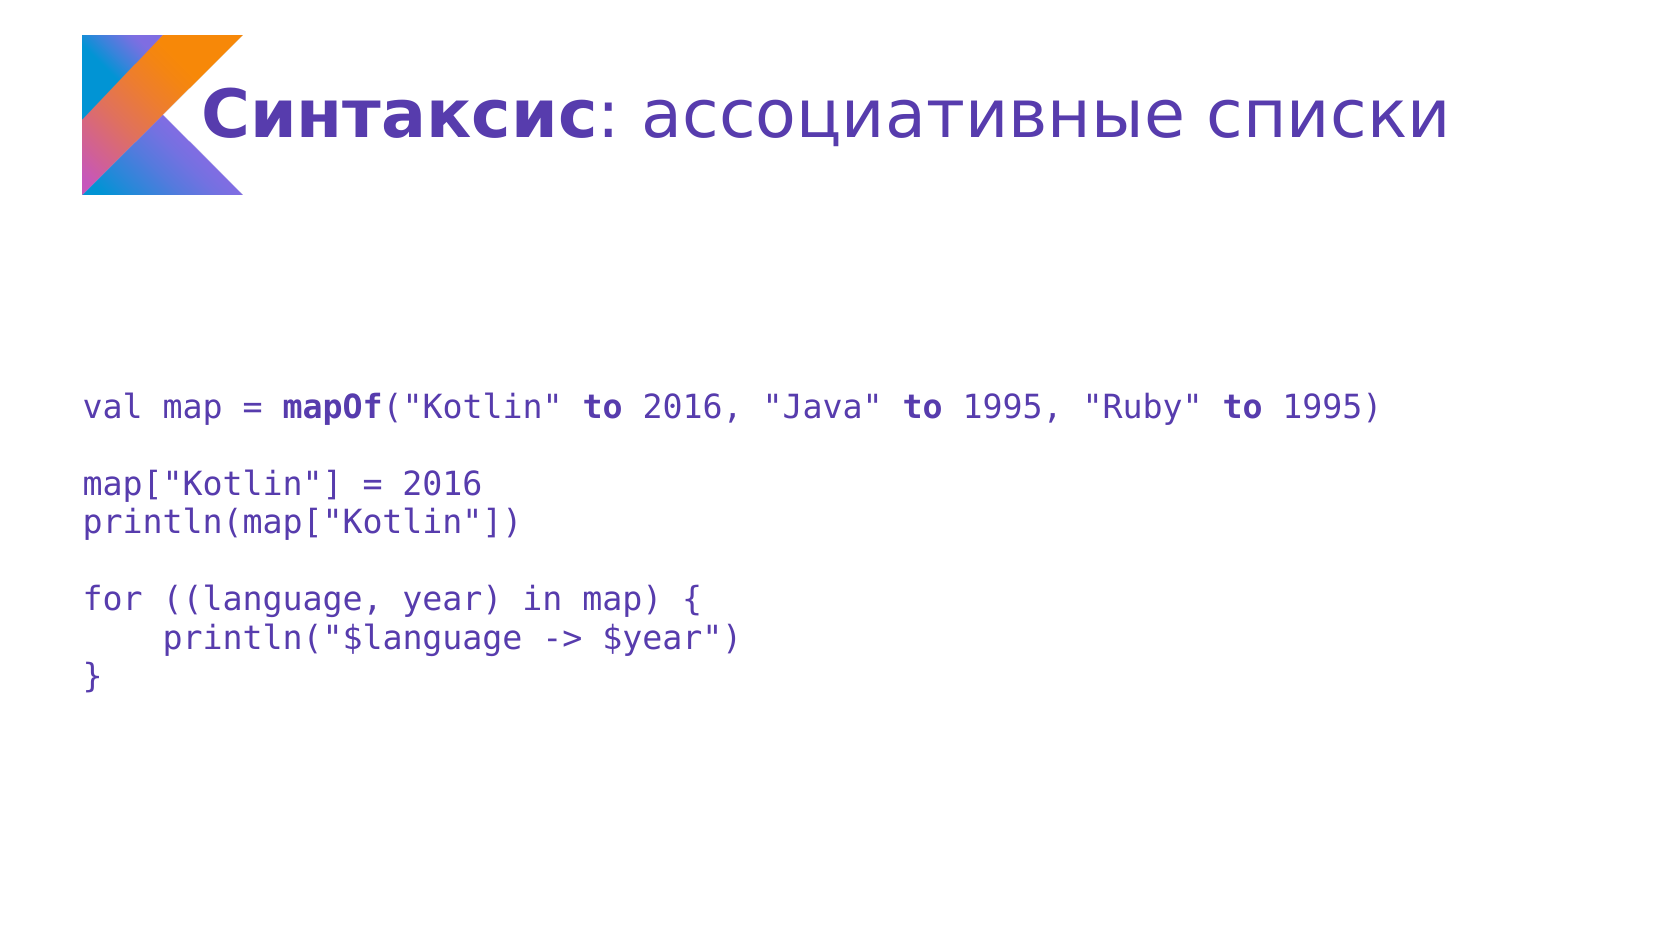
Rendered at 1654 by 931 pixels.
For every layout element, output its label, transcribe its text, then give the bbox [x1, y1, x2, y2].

title Синтаксис: ассоциативные списки [243, 37, 1571, 193]
picture [82, 35, 243, 195]
subtitle val map = mapOf("Kotlin" to 2016, "Java" to 1995, "Ruby" to 1995) map["Kotlin"] = 2016 println(map["Kotlin"]) for ((language, year) in map) { println("$language -> $year") } [82, 271, 1571, 811]
